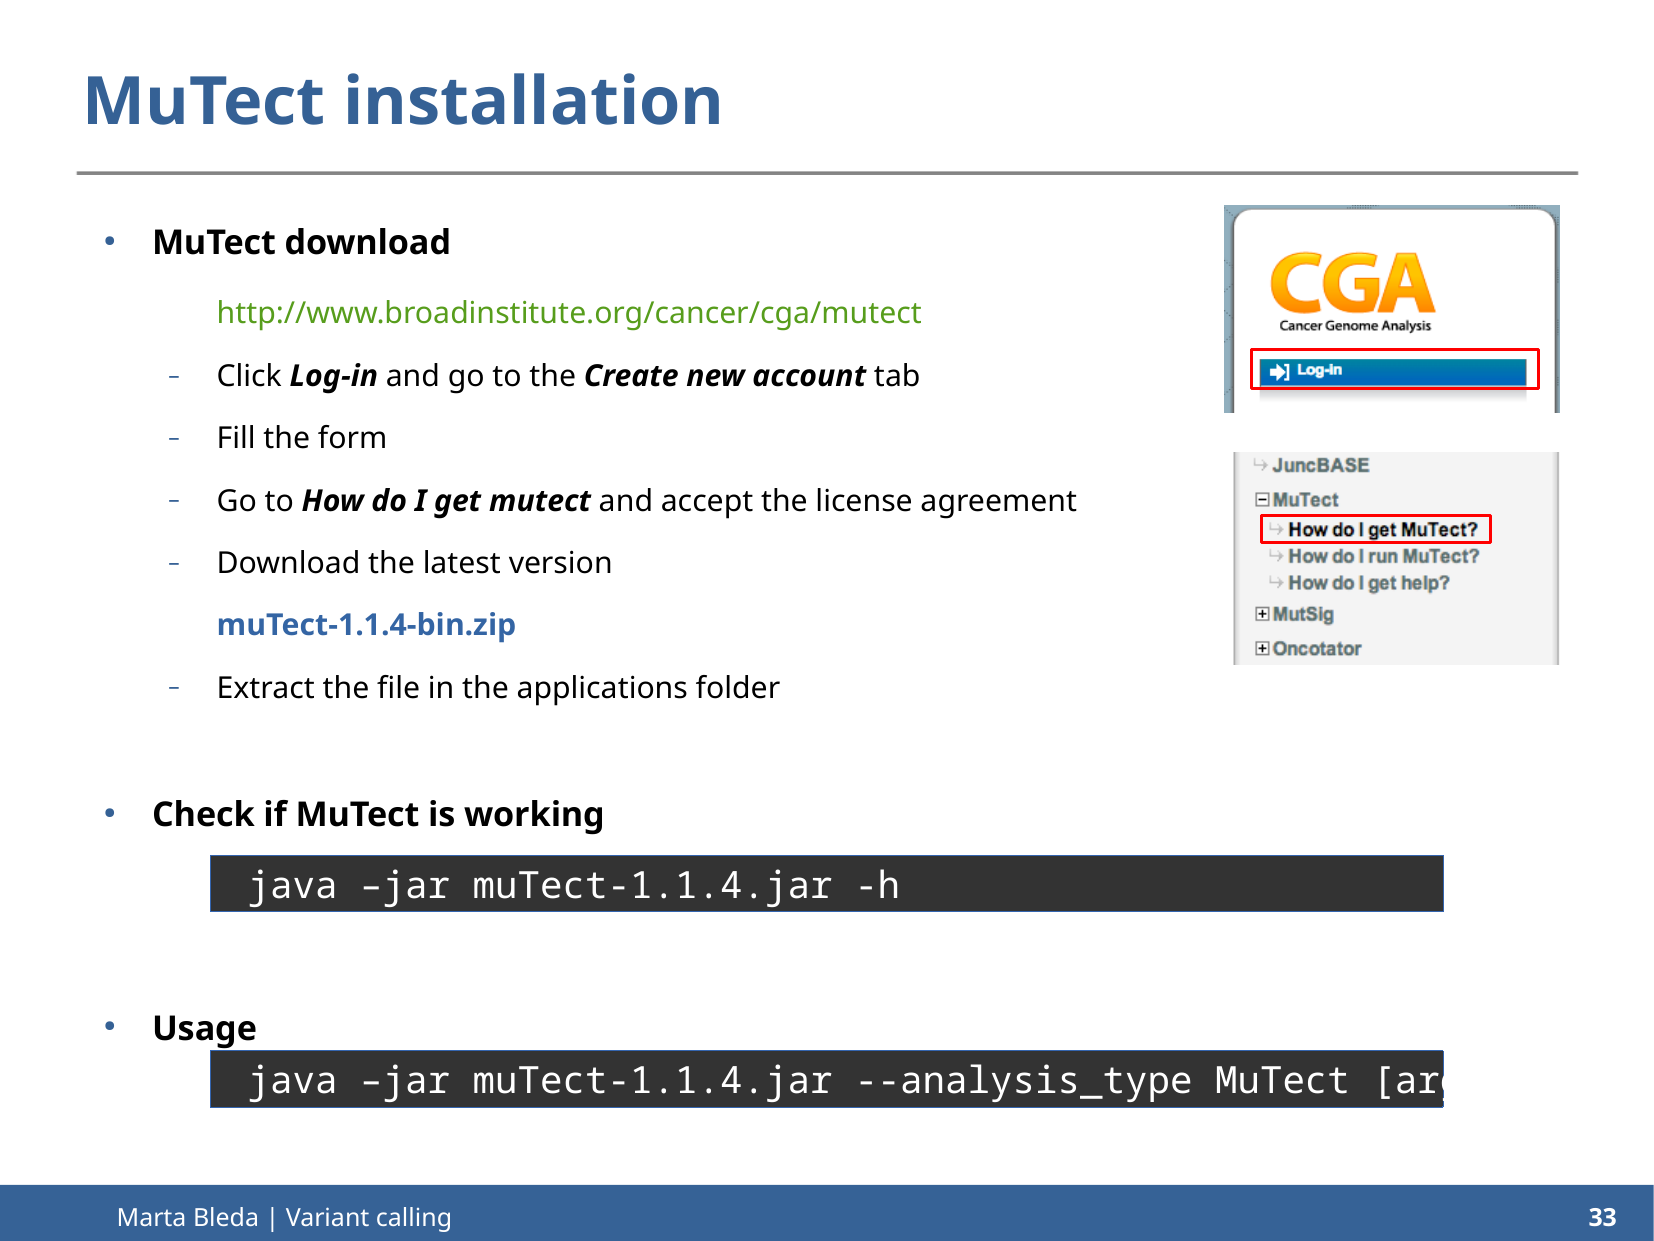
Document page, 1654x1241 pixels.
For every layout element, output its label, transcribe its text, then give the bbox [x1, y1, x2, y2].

picture [1226, 452, 1567, 665]
list MuTect download http://www.broadinstitute.org/cancer/cga/mutect Click Log-in and go to the Create new account tab Fill the form Go to How do I get mutect and accept the license agreement Download the latest version muTect-1.1.4-bin.zip Extract the file in the applications folder Check if MuTect is working Usage [87, 218, 1632, 1053]
picture [74, 170, 1580, 175]
text_box java –jar muTect-1.1.4.jar --analysis_type MuTect [arguments] [210, 1050, 1444, 1108]
text_box java –jar muTect-1.1.4.jar -h [210, 855, 1444, 912]
picture [1224, 205, 1560, 413]
title MuTect installation [82, 49, 1571, 148]
